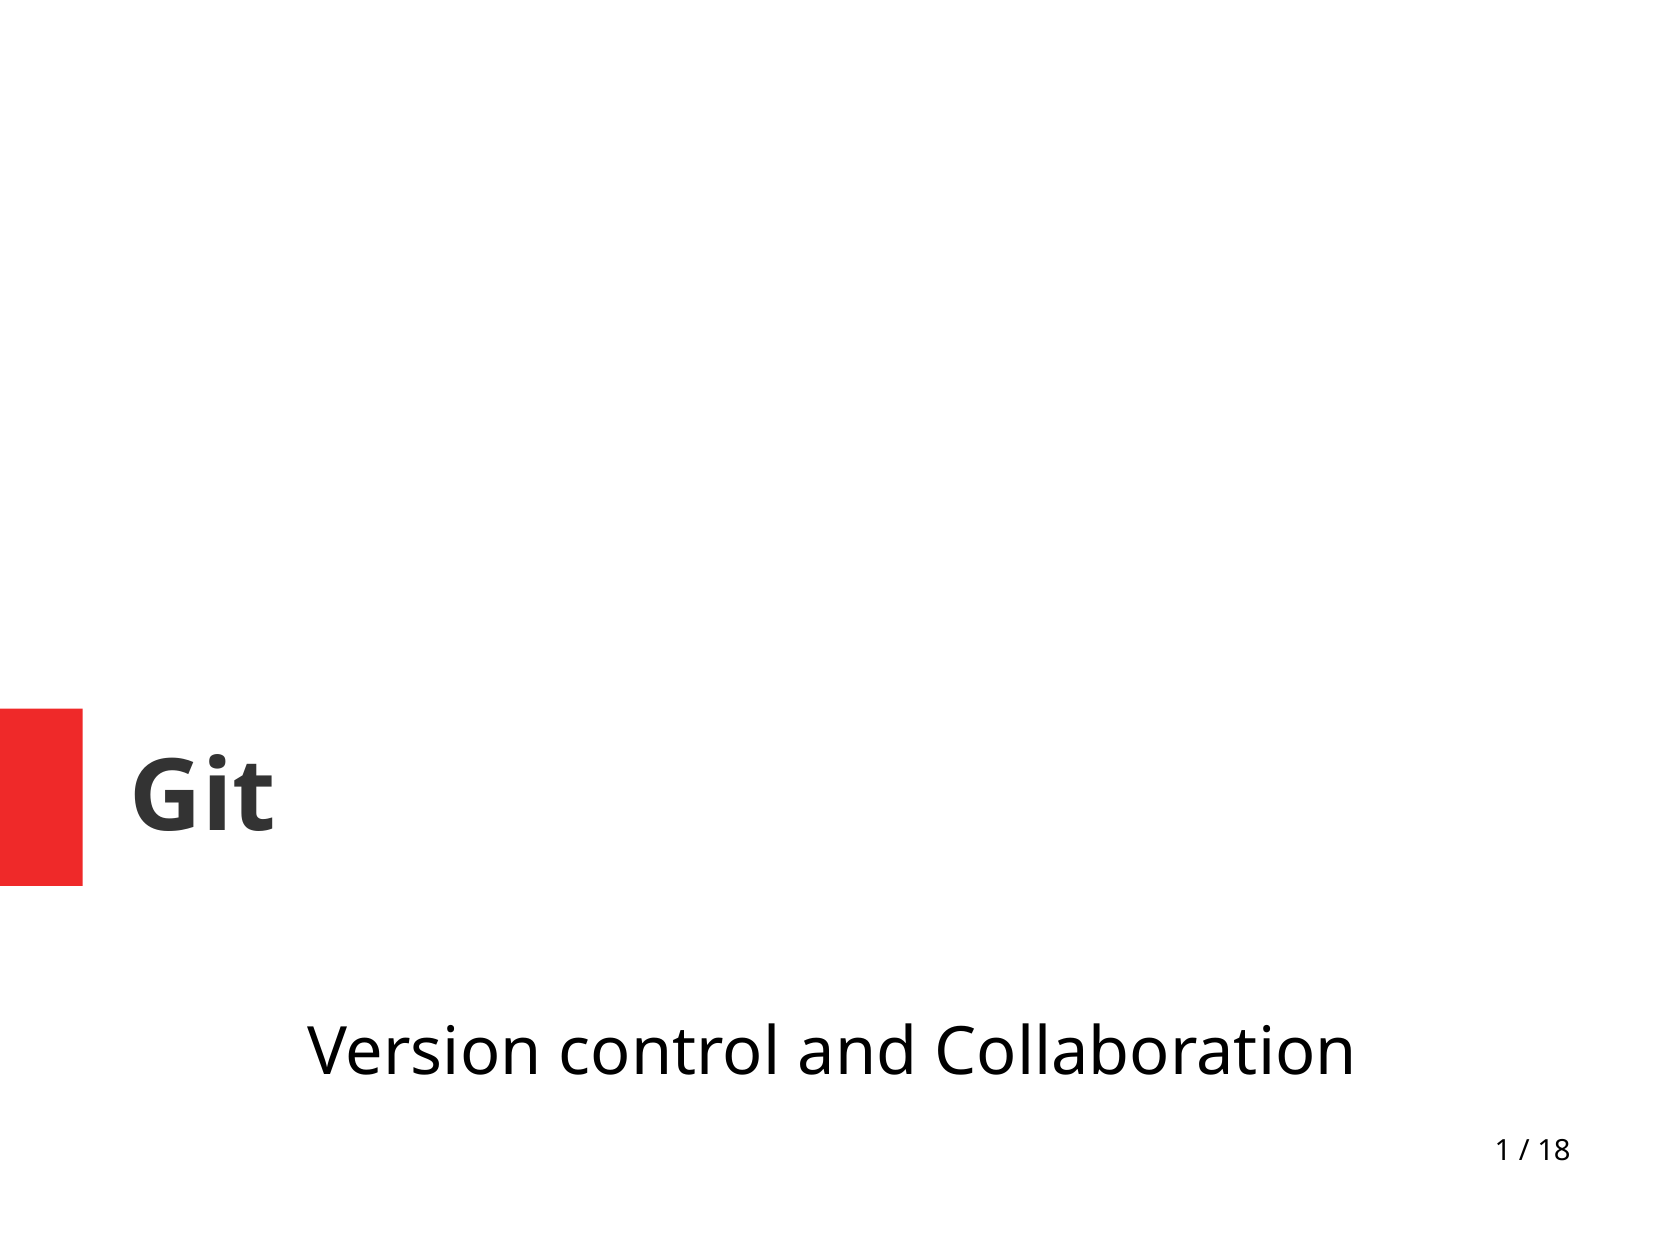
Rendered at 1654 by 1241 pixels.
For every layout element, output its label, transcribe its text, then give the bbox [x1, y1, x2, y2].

title Git [129, 655, 1536, 928]
subtitle Version control and Collaboration [129, 968, 1536, 1130]
